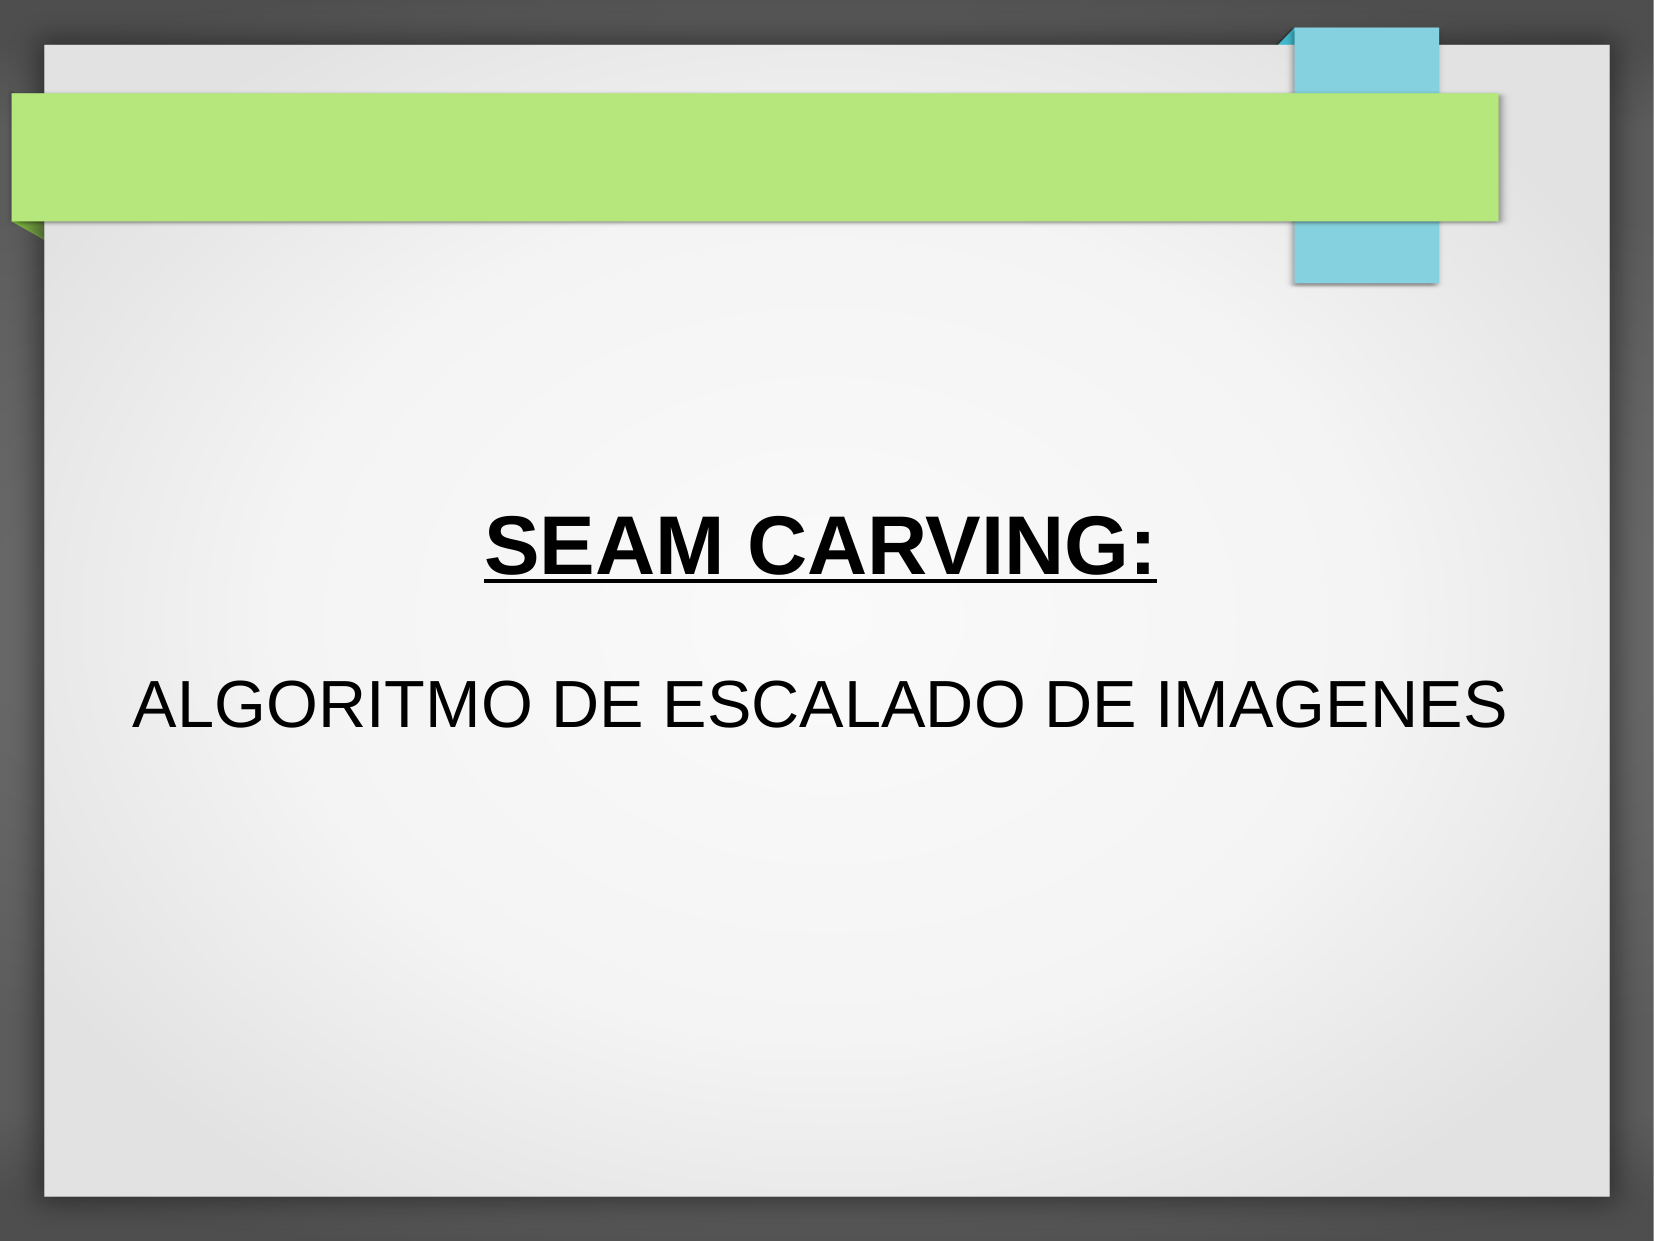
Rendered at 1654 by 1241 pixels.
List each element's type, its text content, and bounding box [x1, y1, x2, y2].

subtitle SEAM CARVING: ALGORITMO DE ESCALADO DE IMAGENES [82, 94, 1560, 1146]
picture [0, 0, 1654, 1241]
